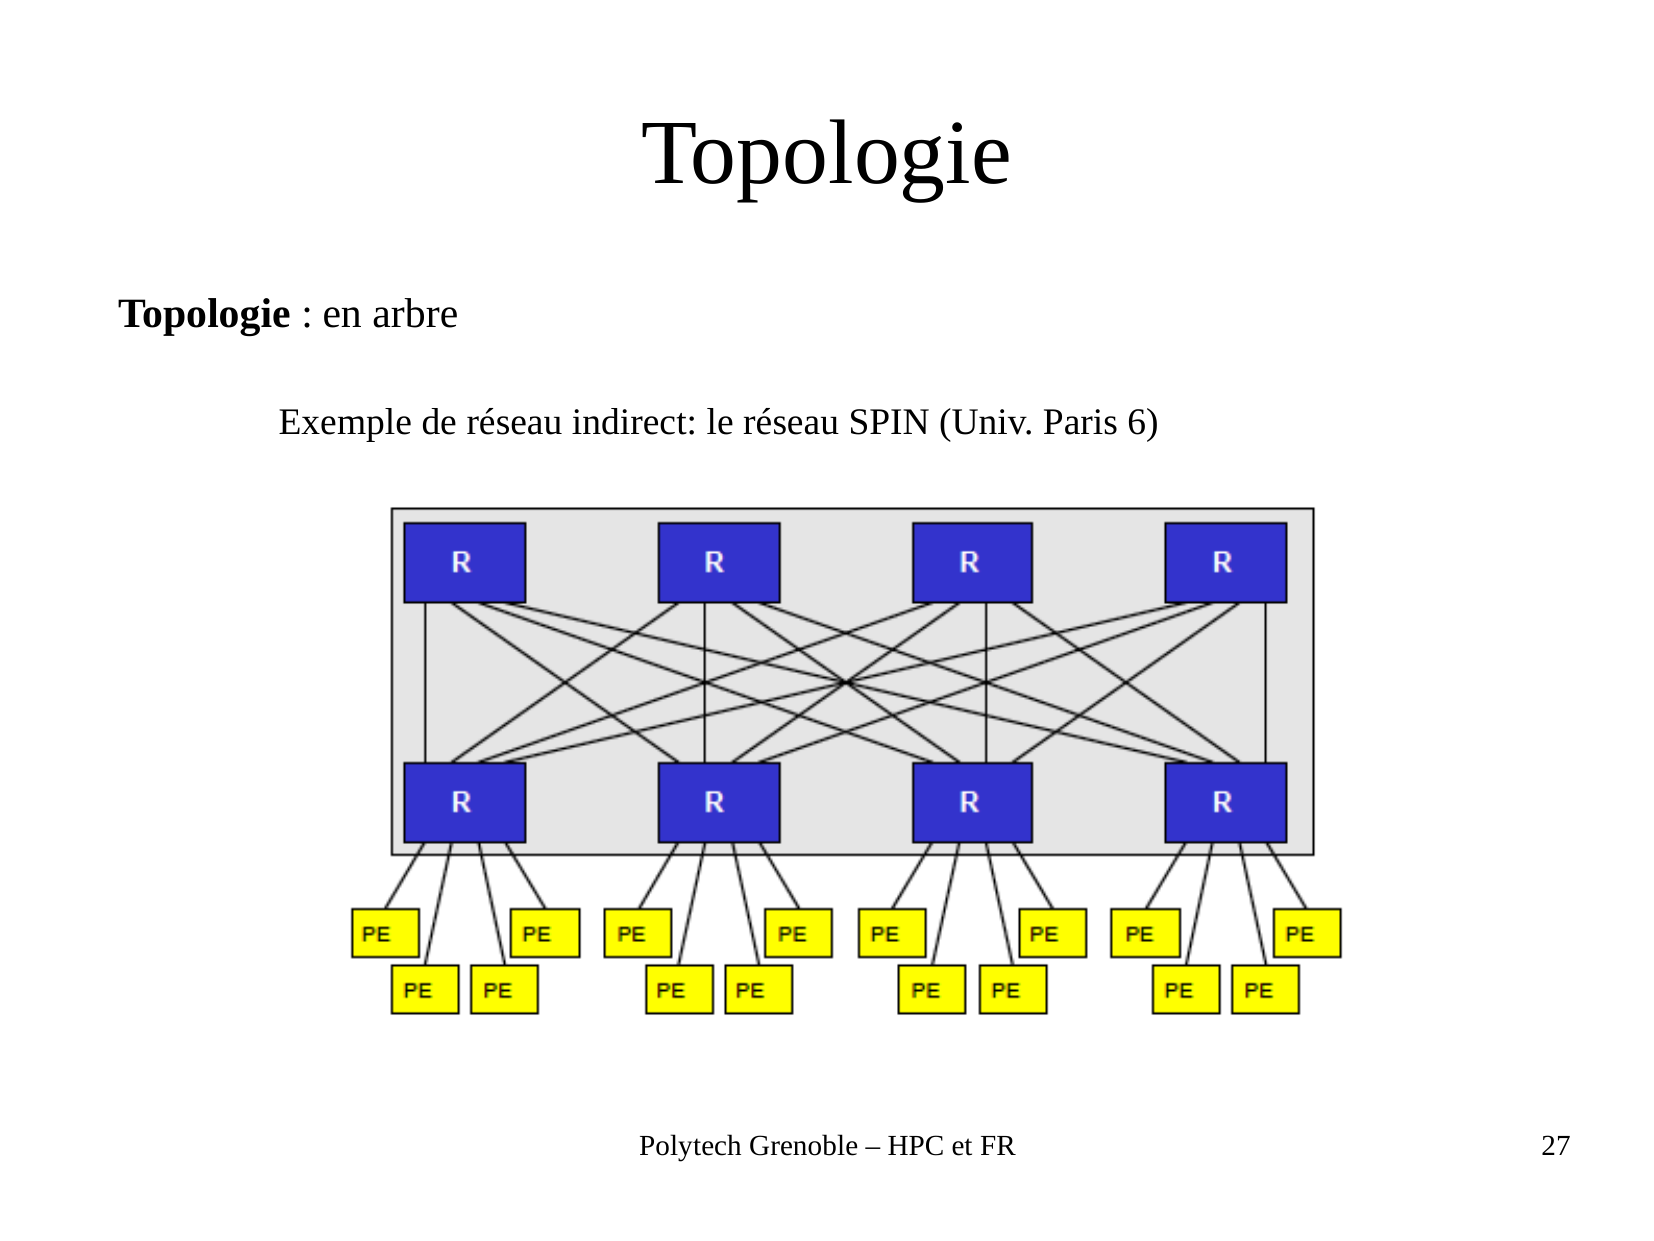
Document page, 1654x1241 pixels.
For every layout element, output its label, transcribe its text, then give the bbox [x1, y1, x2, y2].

picture [283, 458, 1386, 1063]
title Topologie [82, 49, 1571, 257]
text_box Exemple de réseau indirect: le réseau SPIN (Univ. Paris 6) [263, 389, 1175, 451]
list Topologie : en arbre [82, 290, 556, 378]
